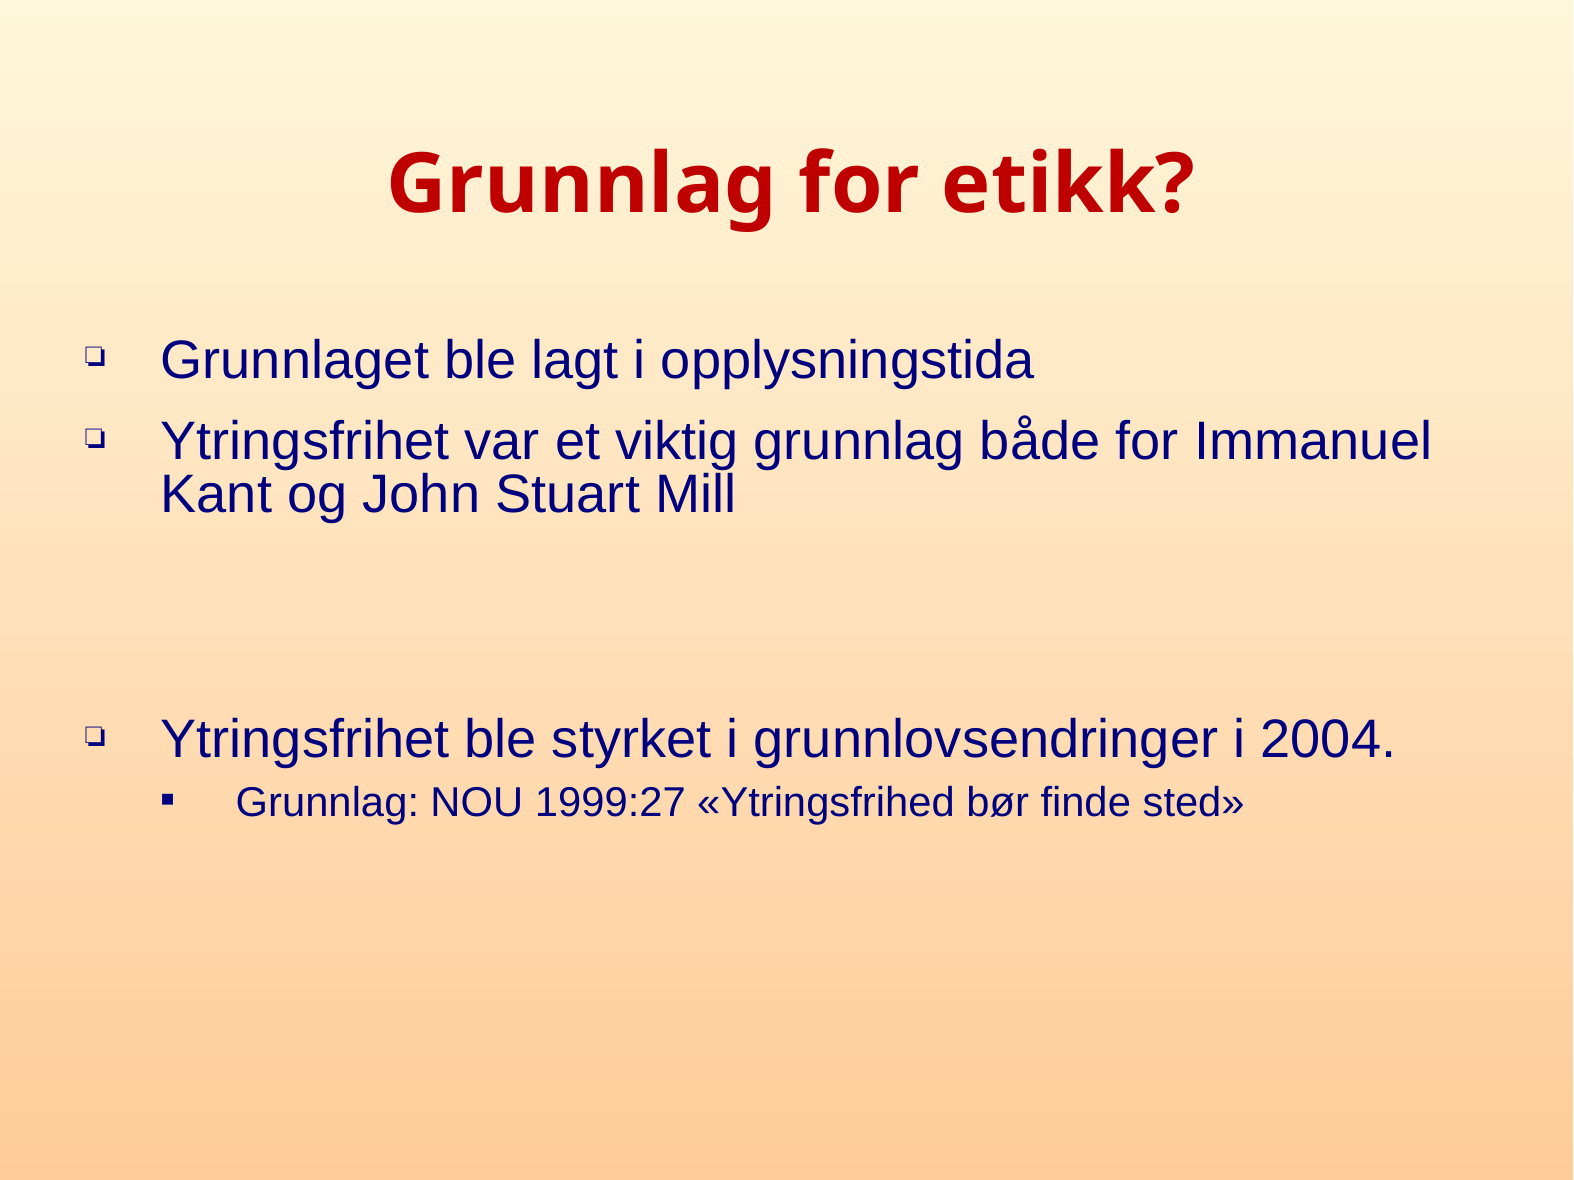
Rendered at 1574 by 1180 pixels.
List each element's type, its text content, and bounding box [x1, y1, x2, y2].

list Grunnlaget ble lagt i opplysningstida Ytringsfrihet var et viktig grunnlag både for Immanuel Kant og John Stuart Mill Ytringsfrihet ble styrket i grunnlovsendringer i 2004. Grunnlag: NOU 1999:27 «Ytringsfrihed bør finde sted» [85, 336, 1539, 1170]
title Grunnlag for etikk? [39, 54, 1543, 309]
